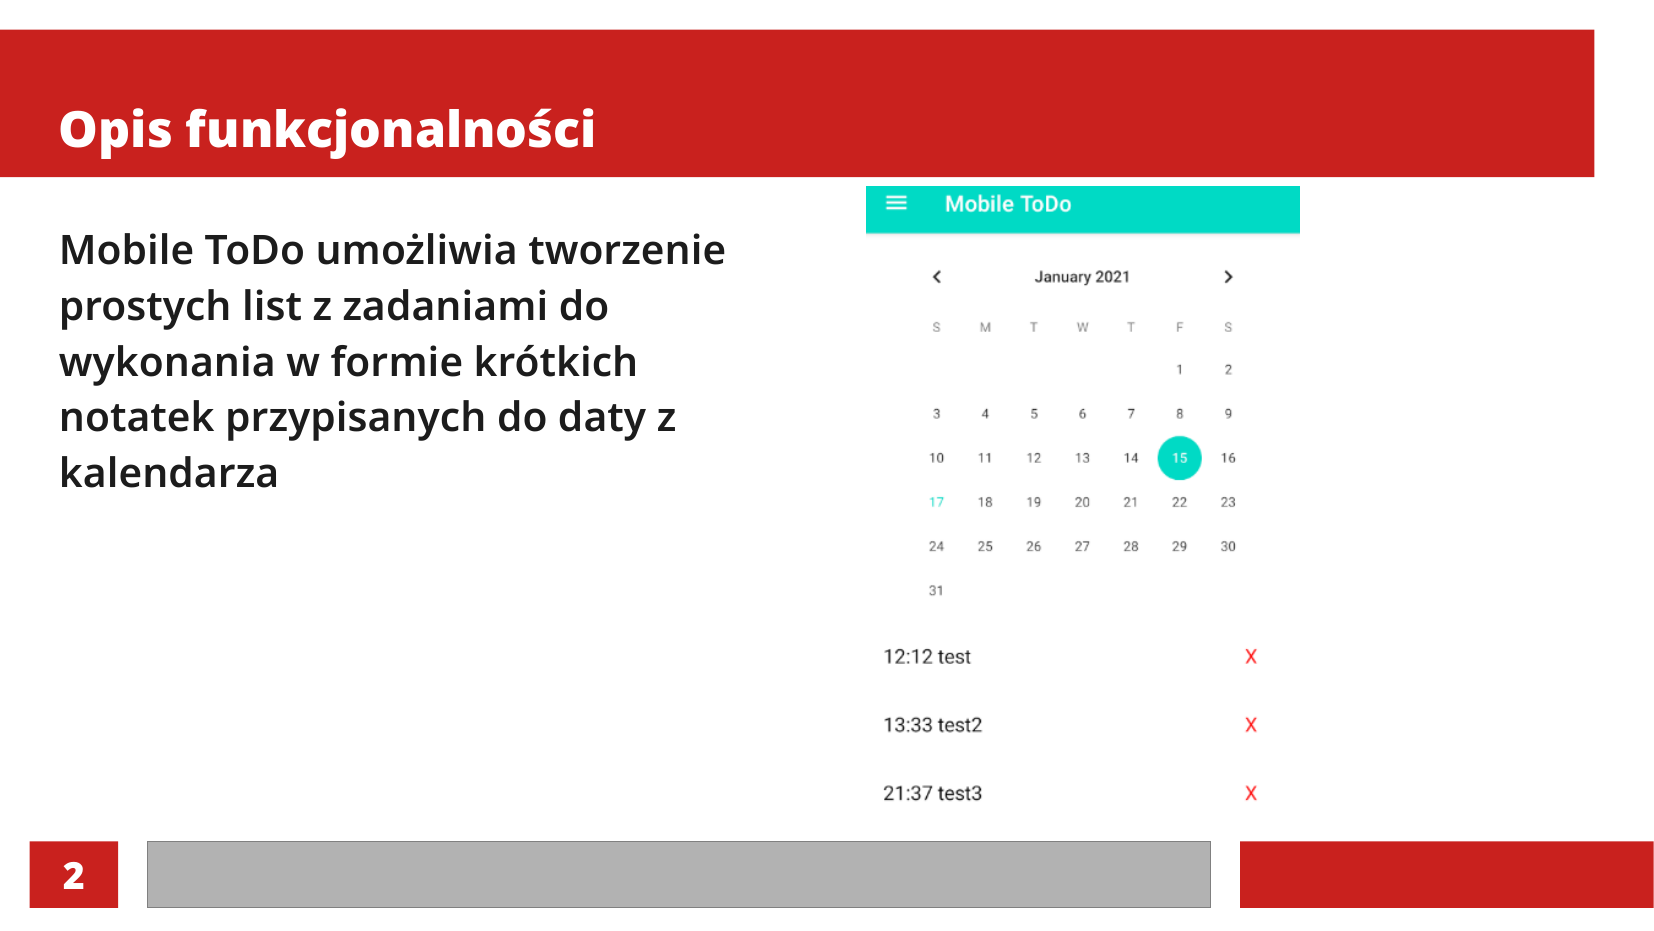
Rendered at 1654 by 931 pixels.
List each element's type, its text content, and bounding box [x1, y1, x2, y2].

picture [866, 186, 1300, 827]
list Mobile ToDo umożliwia tworzenie prostych list z zadaniami do wykonania w formie krótkich notatek przypisanych do daty z kalendarza [59, 221, 798, 798]
title Opis funkcjonalności [59, 44, 1595, 163]
